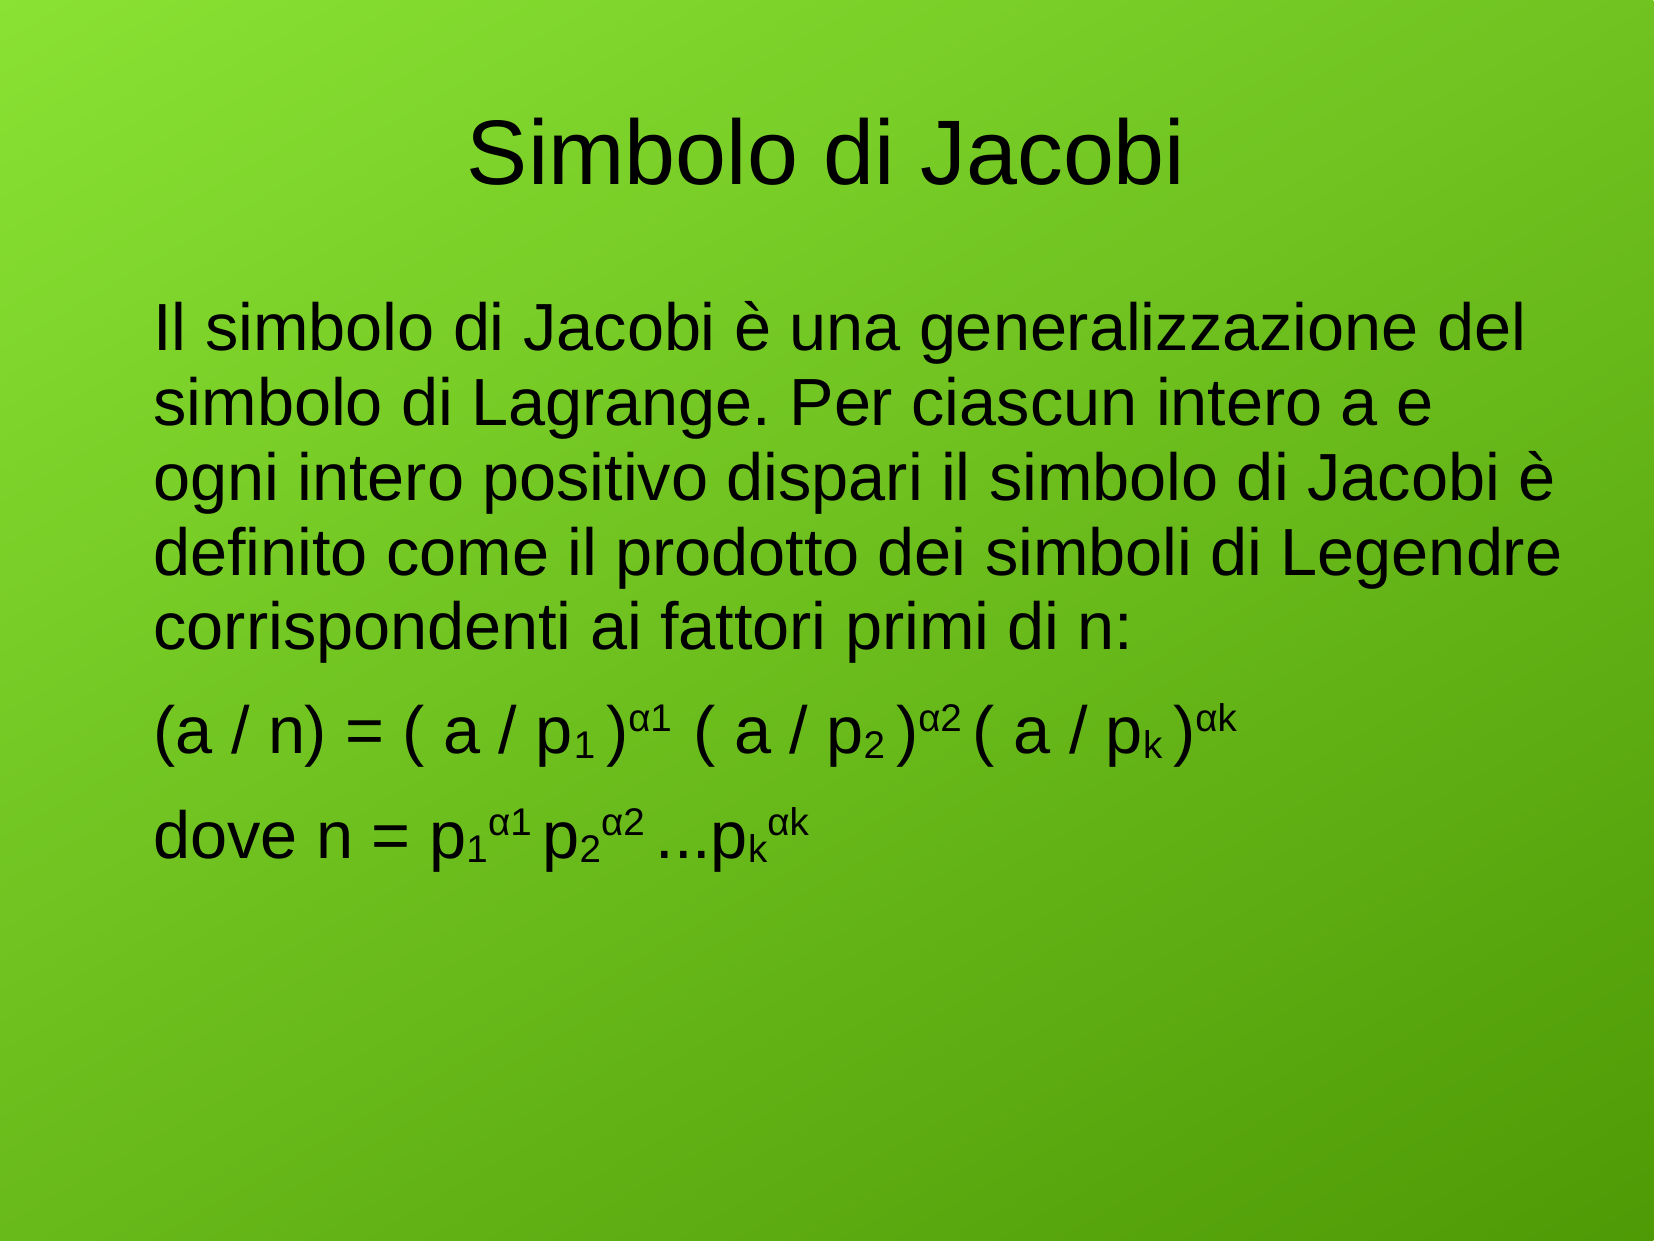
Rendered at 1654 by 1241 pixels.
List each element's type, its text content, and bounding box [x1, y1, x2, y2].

title Simbolo di Jacobi [82, 49, 1571, 257]
list Il simbolo di Jacobi è una generalizzazione del simbolo di Lagrange. Per ciascun intero a e ogni intero positivo dispari il simbolo di Jacobi è definito come il prodotto dei simboli di Legendre corrispondenti ai fattori primi di n: (a / n) = ( a / p1 )α1 ( a / p2 )α2 ( a / pk )αk dove n = p1α1 p2α2 ...pkαk [82, 290, 1571, 1010]
